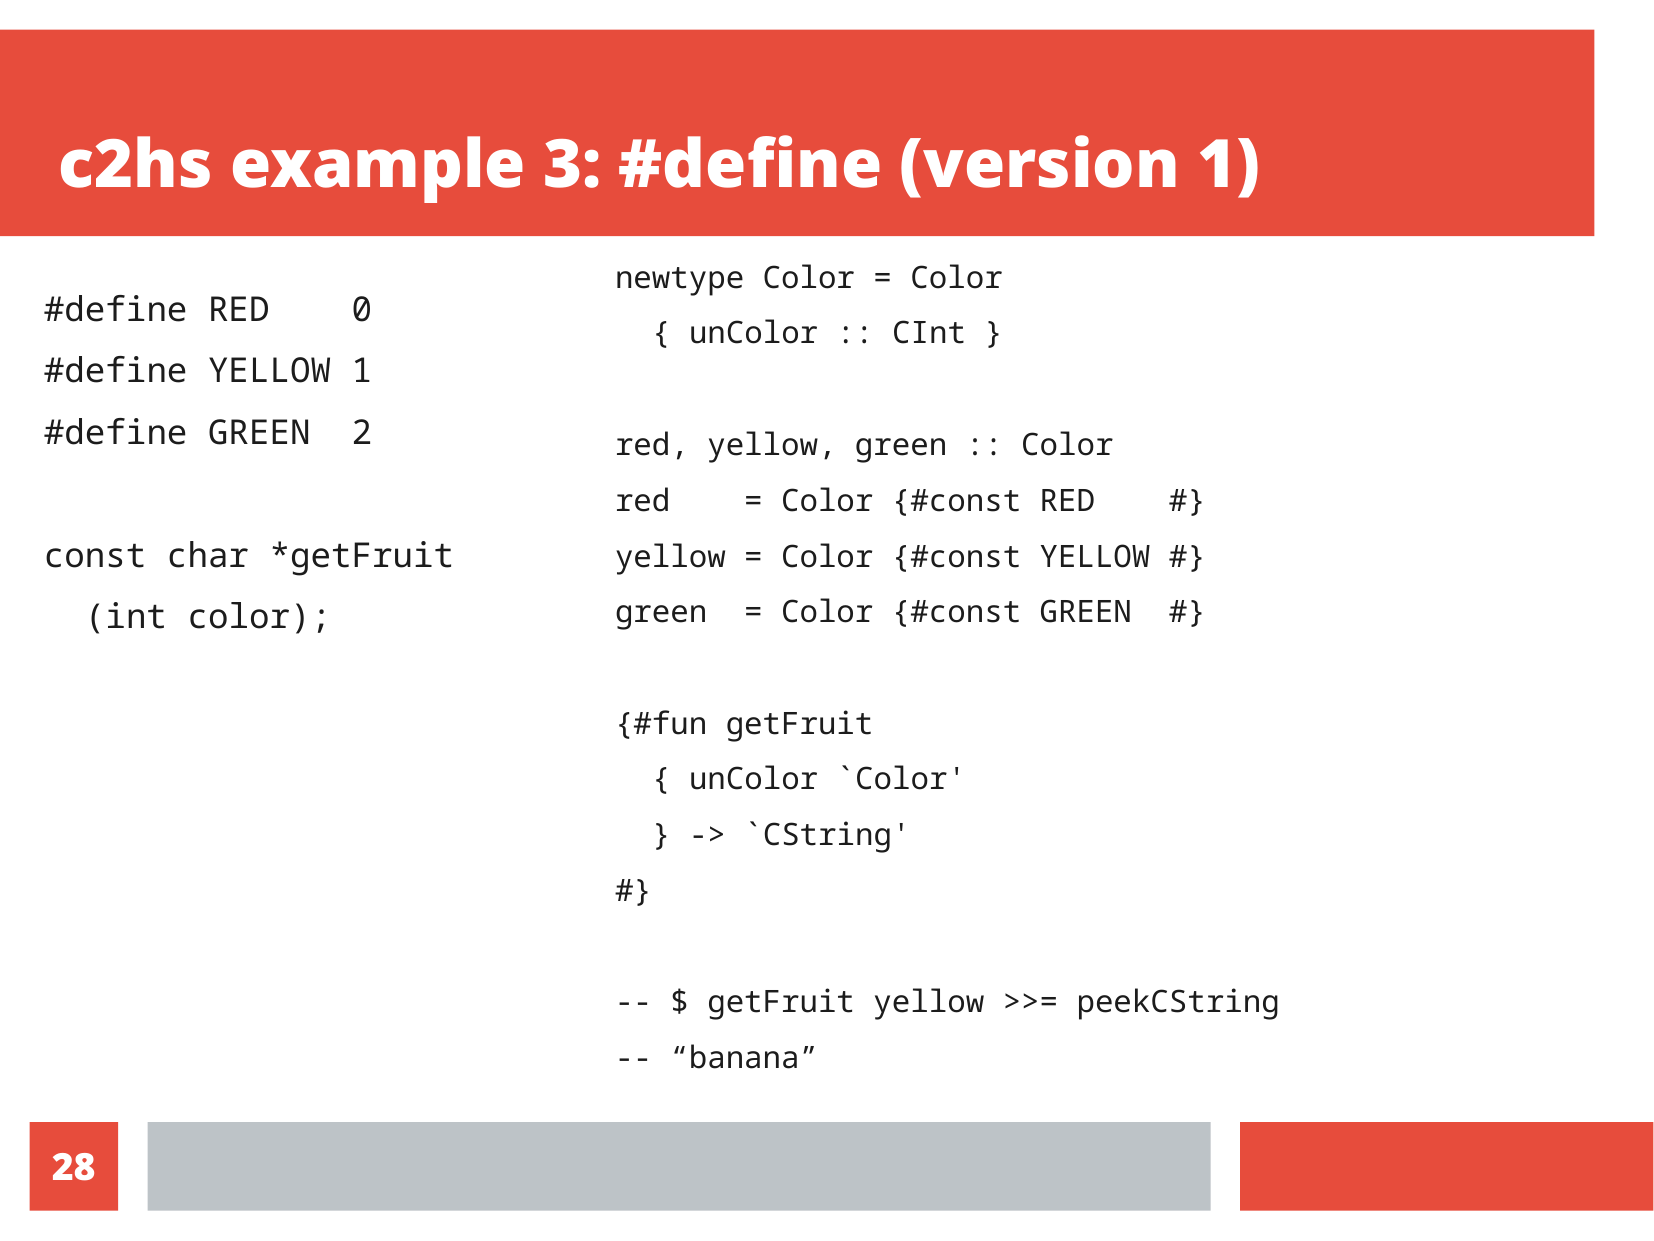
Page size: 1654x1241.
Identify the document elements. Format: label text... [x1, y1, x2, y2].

list #define RED 0 #define YELLOW 1 #define GREEN 2 const char *getFruit (int color); [44, 285, 556, 646]
title c2hs example 3: #define (version 1) [59, 59, 1595, 207]
list newtype Color = Color { unColor :: CInt } red, yellow, green :: Color red = Color {#const RED #} yellow = Color {#const YELLOW #} green = Color {#const GREEN #} {#fun getFruit { unColor `Color' } -> `CString' #} -- $ getFruit yellow >>= peekCString -- “banana” [615, 255, 1576, 1081]
